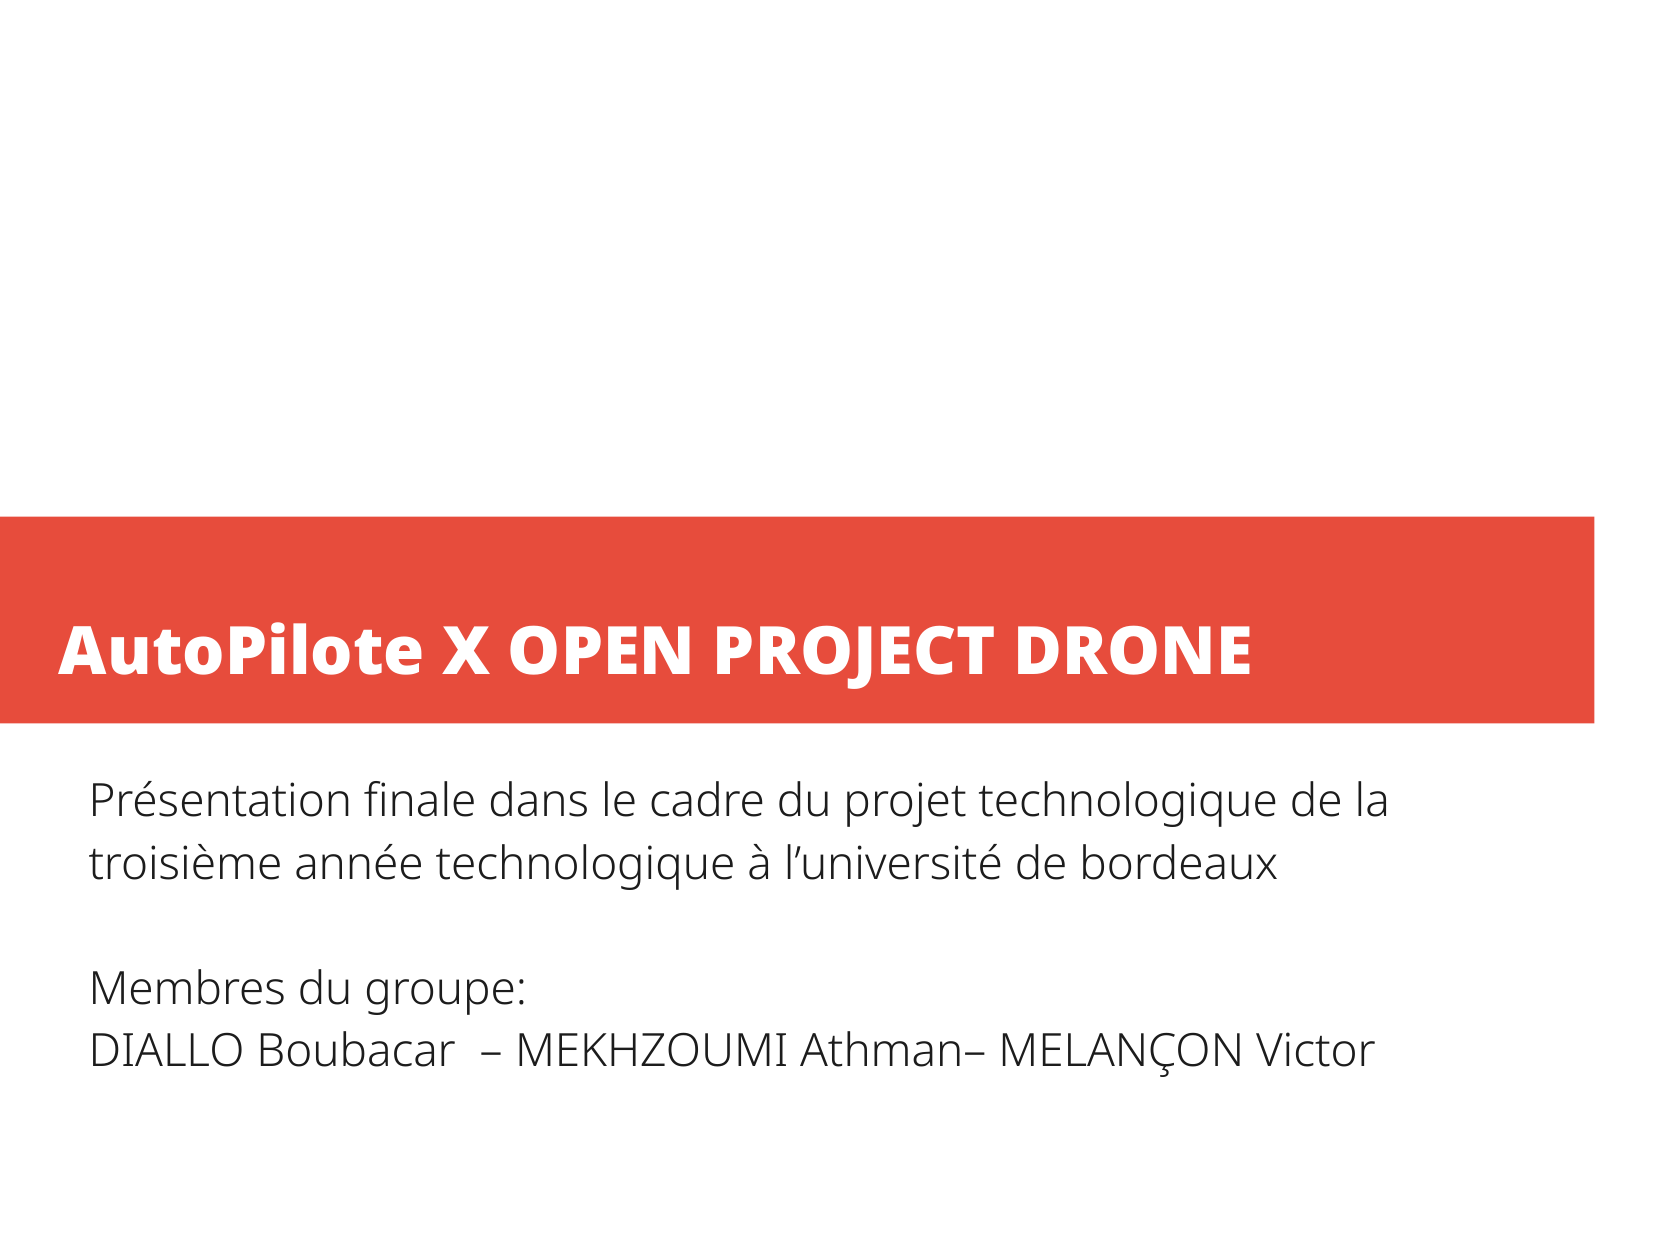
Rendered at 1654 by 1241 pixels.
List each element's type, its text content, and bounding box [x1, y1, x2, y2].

title AutoPilote X OPEN PROJECT DRONE [59, 546, 1595, 694]
subtitle Présentation finale dans le cadre du projet technologique de la troisième année technologique à l’université de bordeaux Membres du groupe: DIALLO Boubacar – MEKHZOUMI Athman– MELANÇON Victor [88, 767, 1595, 1182]
